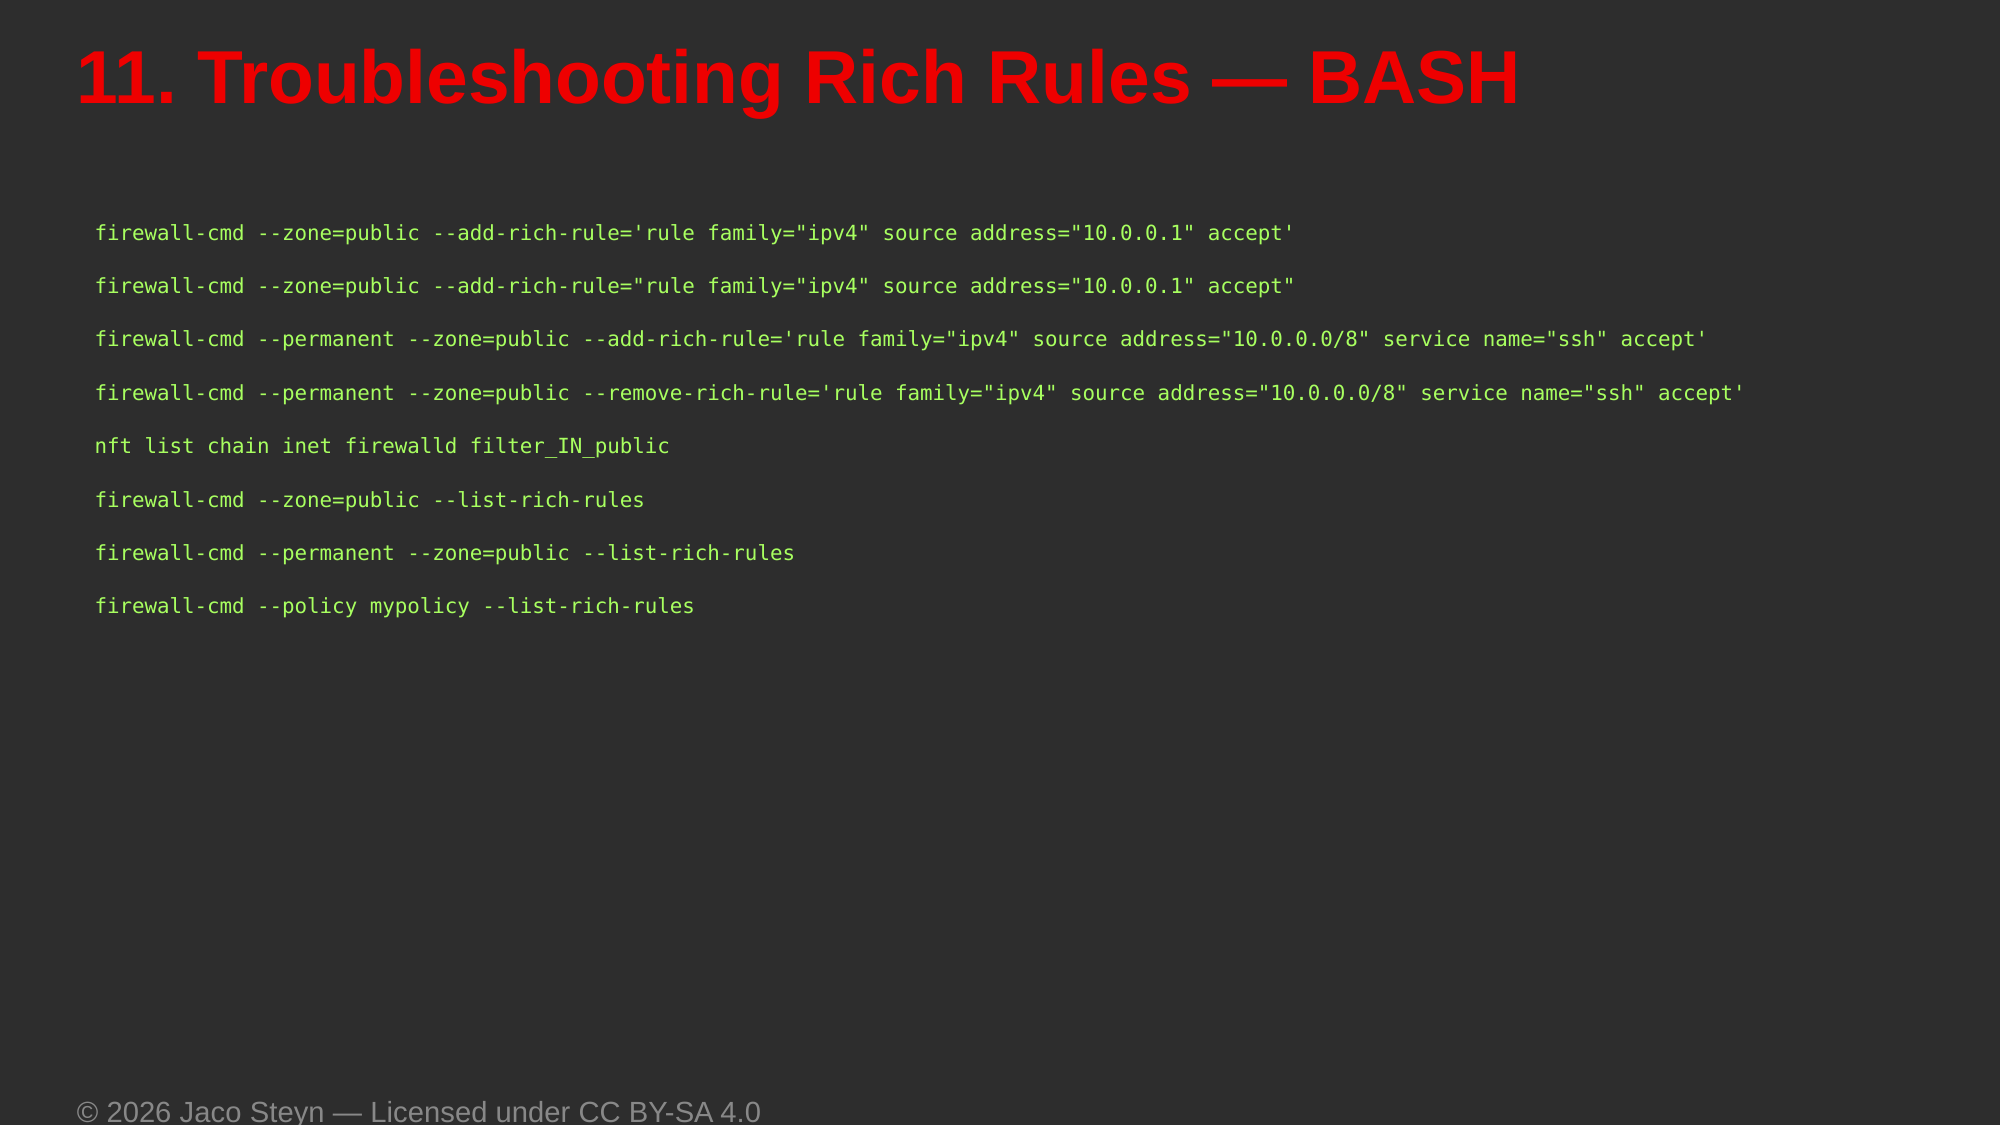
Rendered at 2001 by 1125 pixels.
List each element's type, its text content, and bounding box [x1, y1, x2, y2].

text_box firewall-cmd --zone=public --add-rich-rule='rule family="ipv4" source address="10.0.0.1" accept' firewall-cmd --zone=public --add-rich-rule="rule family="ipv4" source address="10.0.0.1" accept" firewall-cmd --permanent --zone=public --add-rich-rule='rule family="ipv4" source address="10.0.0.0/8" service name="ssh" accept' firewall-cmd --permanent --zone=public --remove-rich-rule='rule family="ipv4" source address="10.0.0.0/8" service name="ssh" accept' nft list chain inet firewalld filter_IN_public firewall-cmd --zone=public --list-rich-rules firewall-cmd --permanent --zone=public --list-rich-rules firewall-cmd --policy mypolicy --list-rich-rules [59, 194, 1942, 1052]
text_box © 2026 Jaco Steyn — Licensed under CC BY-SA 4.0 [59, 1083, 1942, 1120]
text_box 11. Troubleshooting Rich Rules — BASH [59, 23, 1942, 178]
